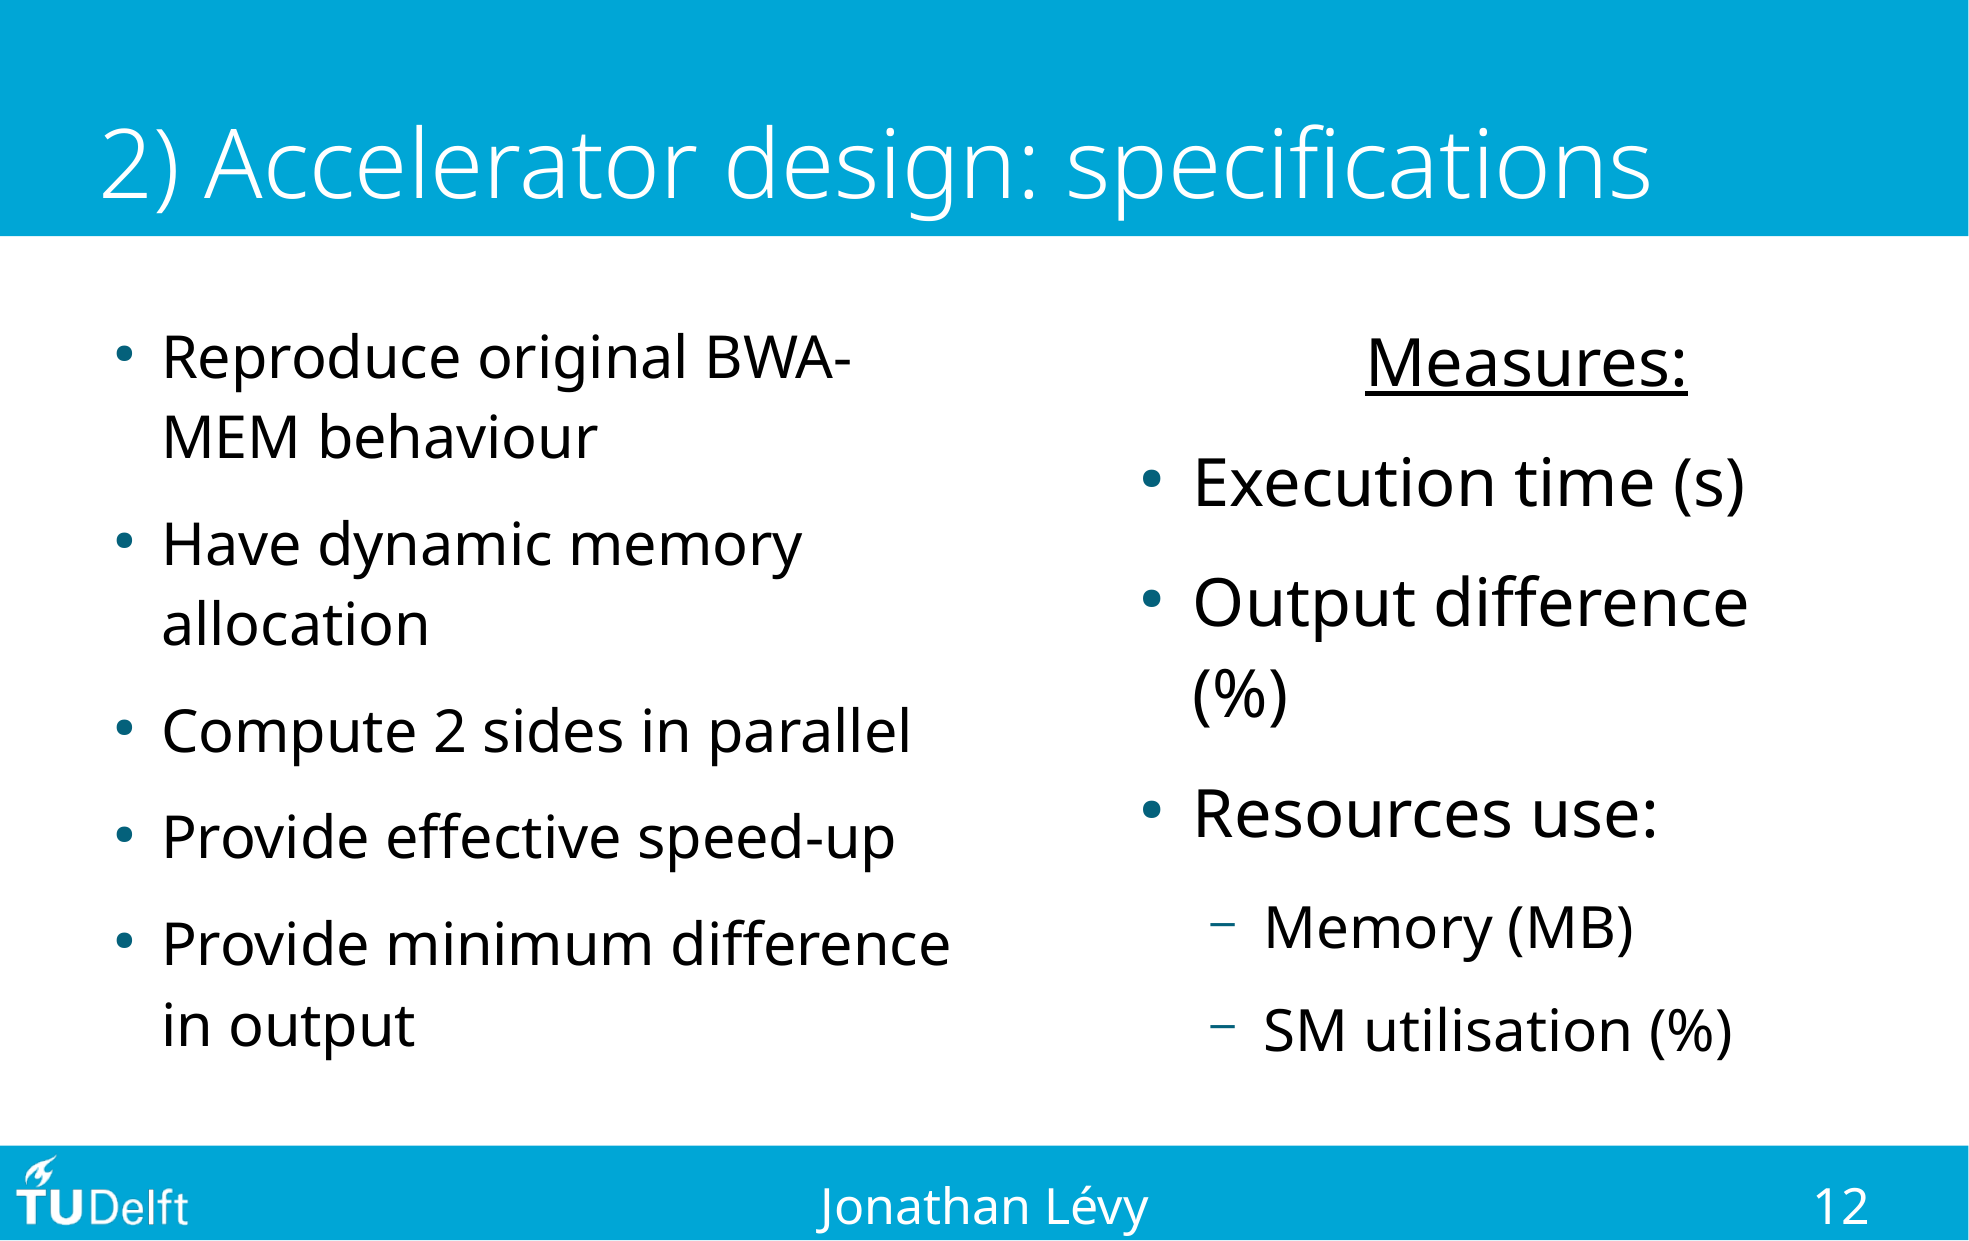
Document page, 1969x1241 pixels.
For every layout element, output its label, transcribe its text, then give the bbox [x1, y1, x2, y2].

title 2) Accelerator design: specifications [98, 19, 1870, 227]
list Reproduce original BWA-MEM behaviour Have dynamic memory allocation Compute 2 sides in parallel Provide effective speed-up Provide minimum difference in output [98, 315, 958, 1081]
list Measures: Execution time (s) Output difference (%) Resources use: Memory (MB) SM utilisation (%) [1122, 315, 1861, 1081]
